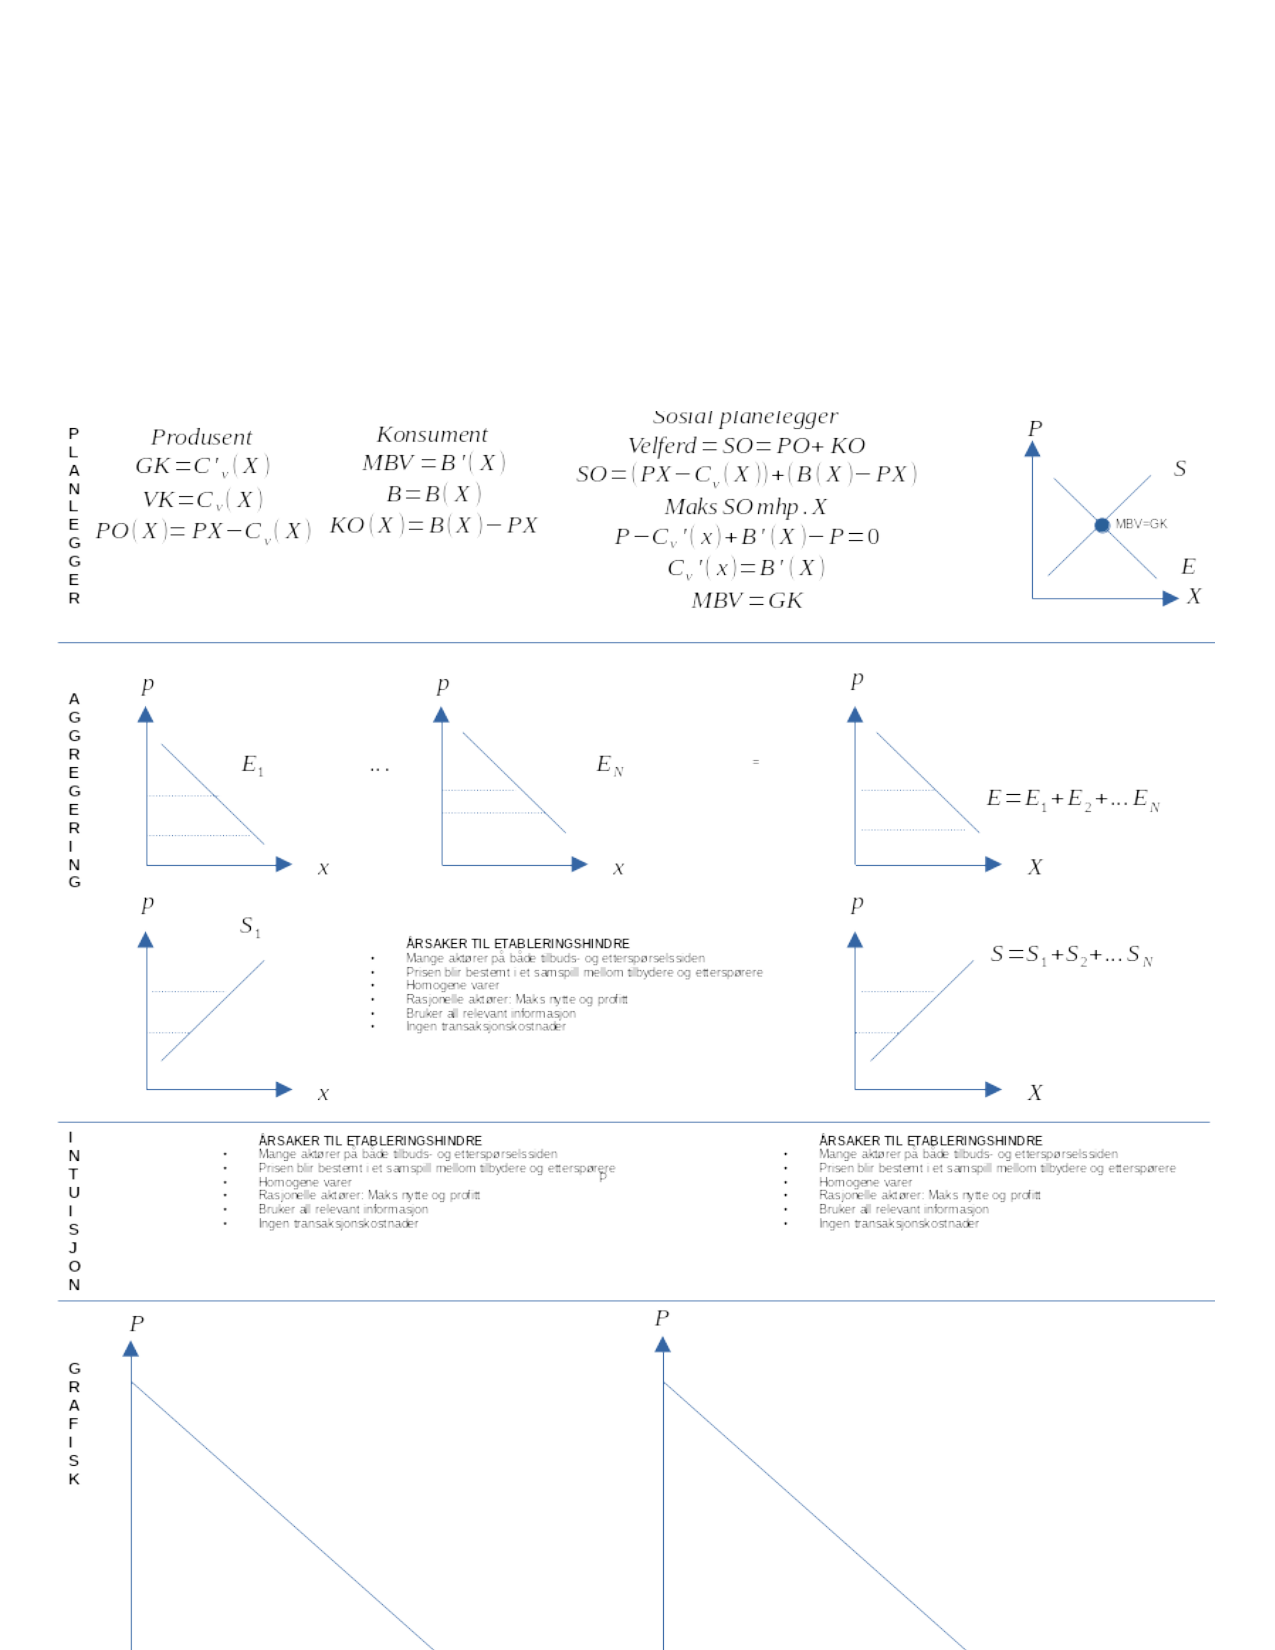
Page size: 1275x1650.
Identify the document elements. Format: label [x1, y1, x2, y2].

picture [57, 411, 1215, 1650]
